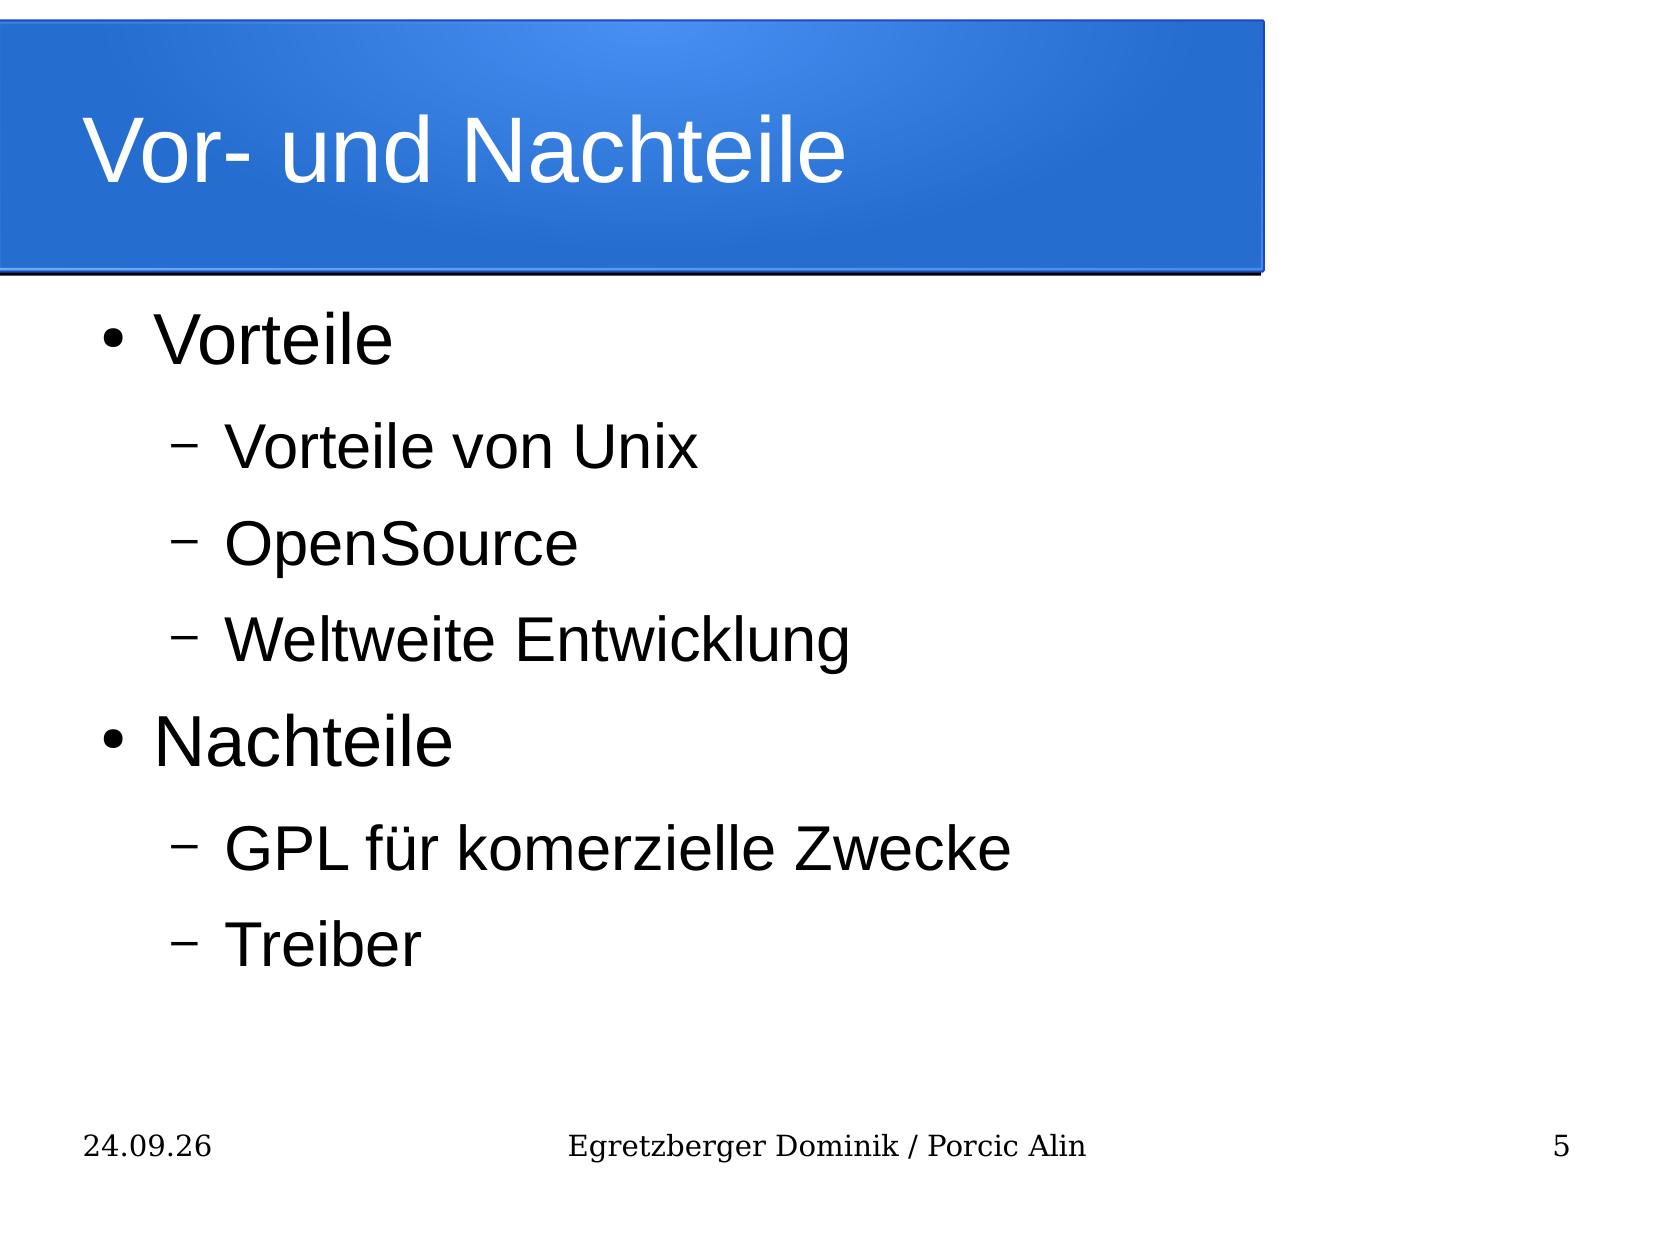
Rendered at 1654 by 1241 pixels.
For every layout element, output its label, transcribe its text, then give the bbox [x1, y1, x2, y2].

title Vor- und Nachteile [82, 47, 1235, 252]
list Vorteile Vorteile von Unix OpenSource Weltweite Entwicklung Nachteile GPL für komerzielle Zwecke Treiber [82, 299, 1571, 1019]
